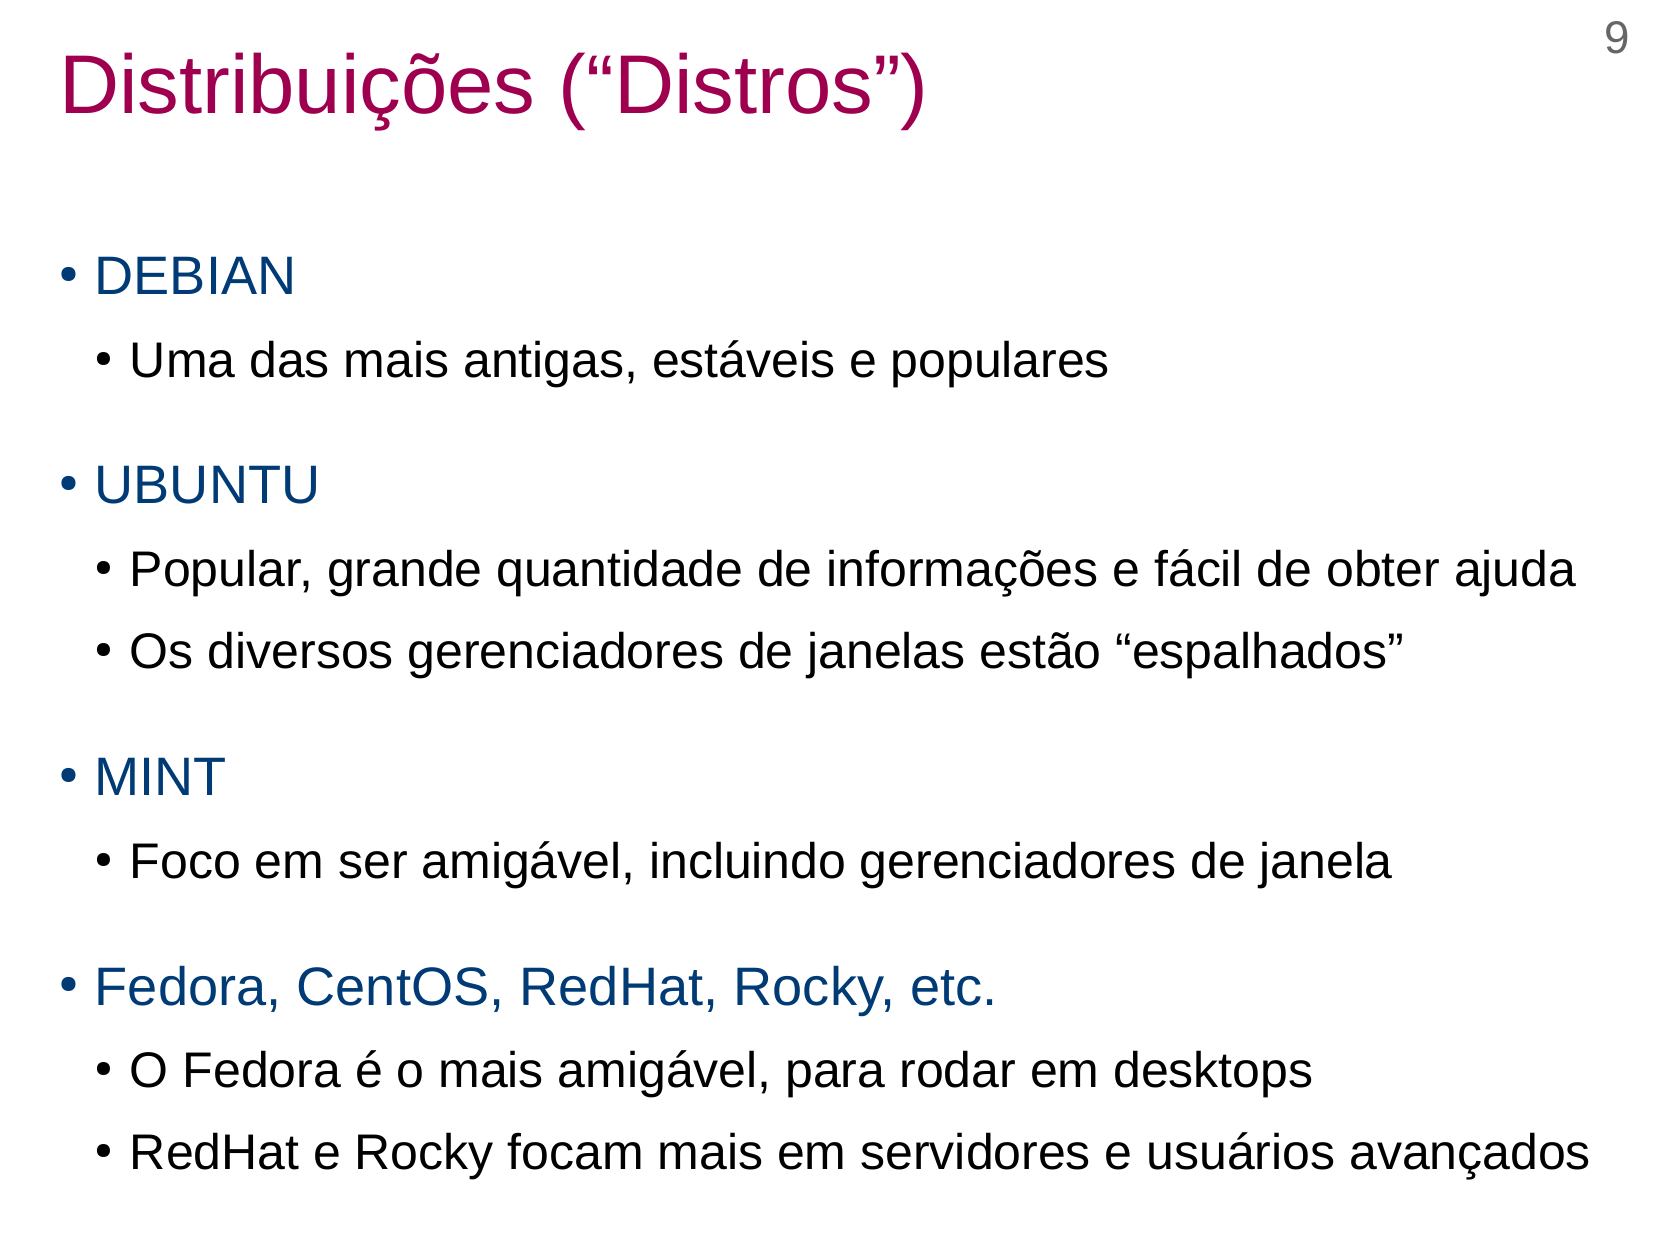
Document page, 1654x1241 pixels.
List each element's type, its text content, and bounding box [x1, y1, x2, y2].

list DEBIAN Uma das mais antigas, estáveis e populares UBUNTU Popular, grande quantidade de informações e fácil de obter ajuda Os diversos gerenciadores de janelas estão “espalhados” MINT Foco em ser amigável, incluindo gerenciadores de janela Fedora, CentOS, RedHat, Rocky, etc. O Fedora é o mais amigável, para rodar em desktops RedHat e Rocky focam mais em servidores e usuários avançados [59, 236, 1595, 1211]
title Distribuições (“Distros”) [59, 29, 1595, 148]
